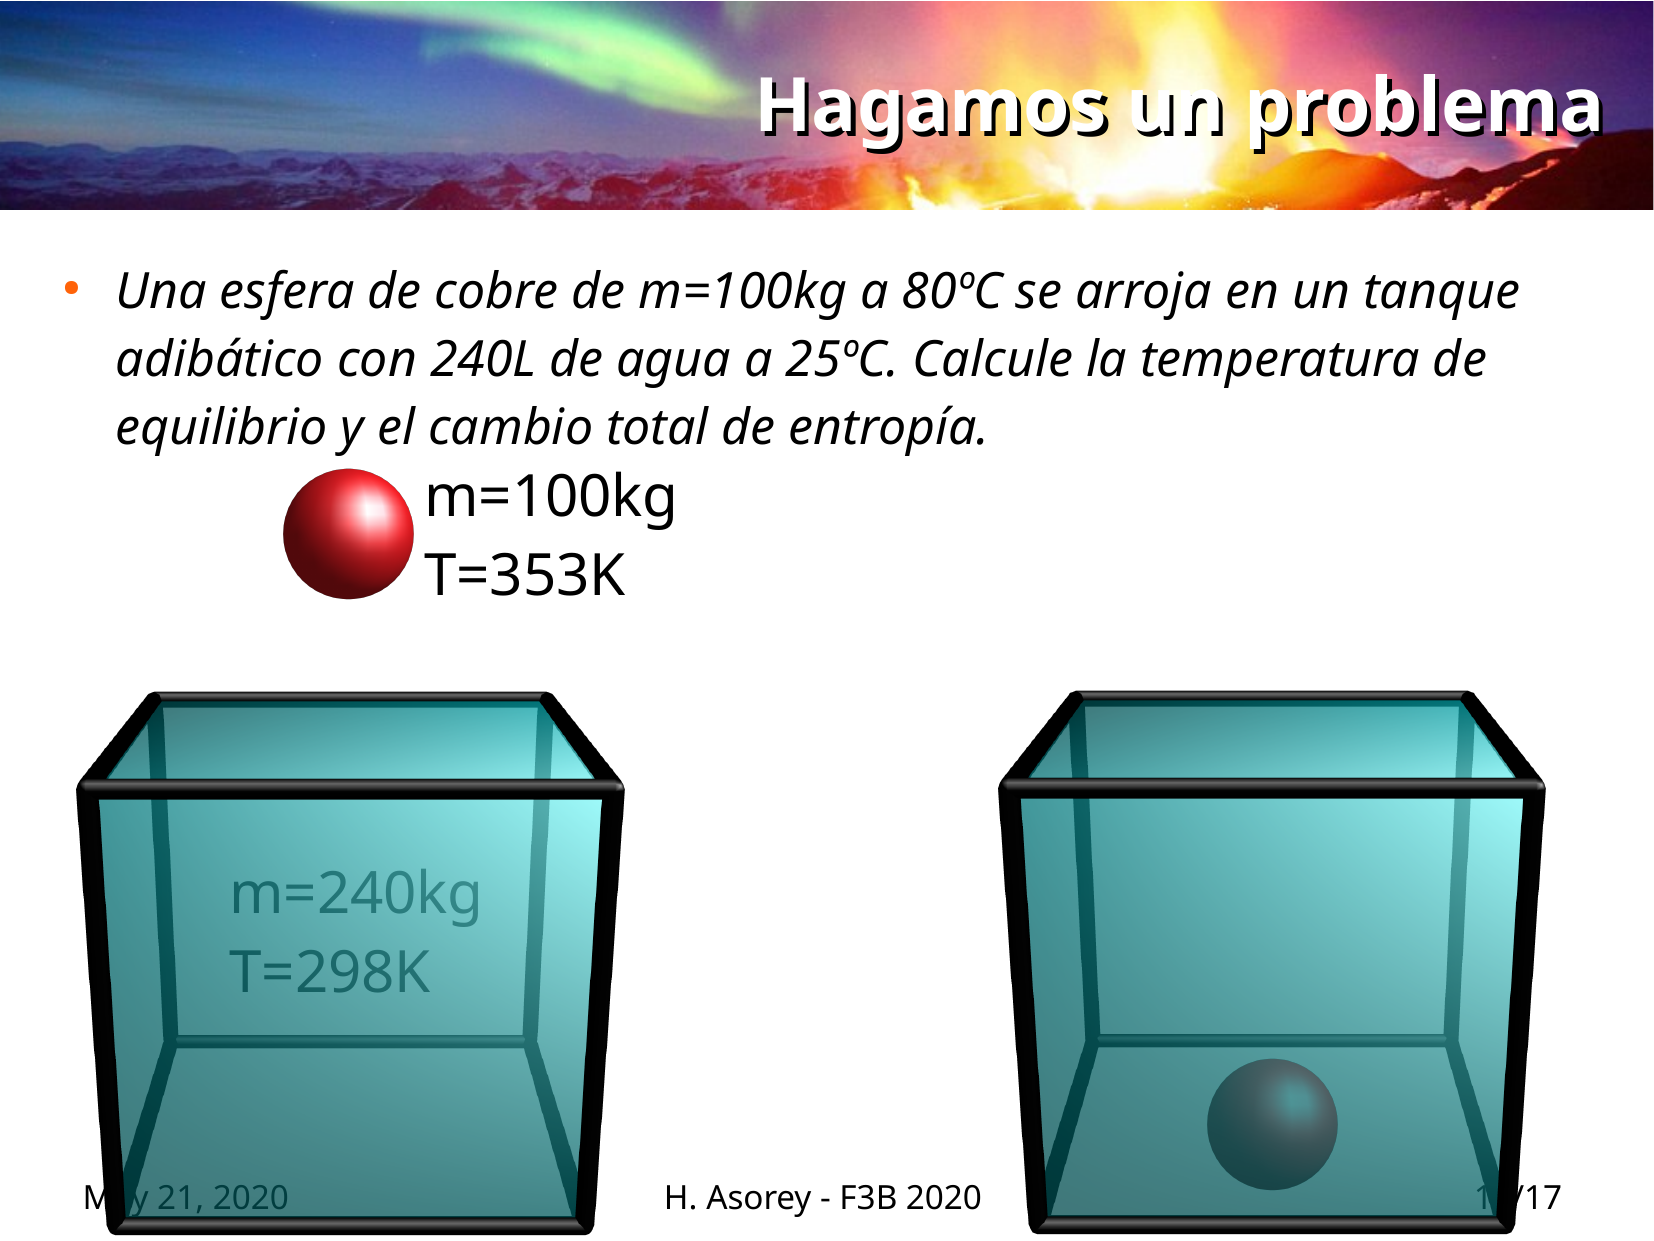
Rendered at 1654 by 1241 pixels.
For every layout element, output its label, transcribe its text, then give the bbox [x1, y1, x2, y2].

list Una esfera de cobre de m=100kg a 80ºC se arroja en un tanque adibático con 240L de agua a 25ºC. Calcule la temperatura de equilibrio y el cambio total de entropía. [45, 255, 1606, 1156]
picture [0, 1, 1654, 210]
title Hagamos un problema [45, 15, 1606, 191]
text_box m=100kg T=353K [409, 446, 678, 604]
